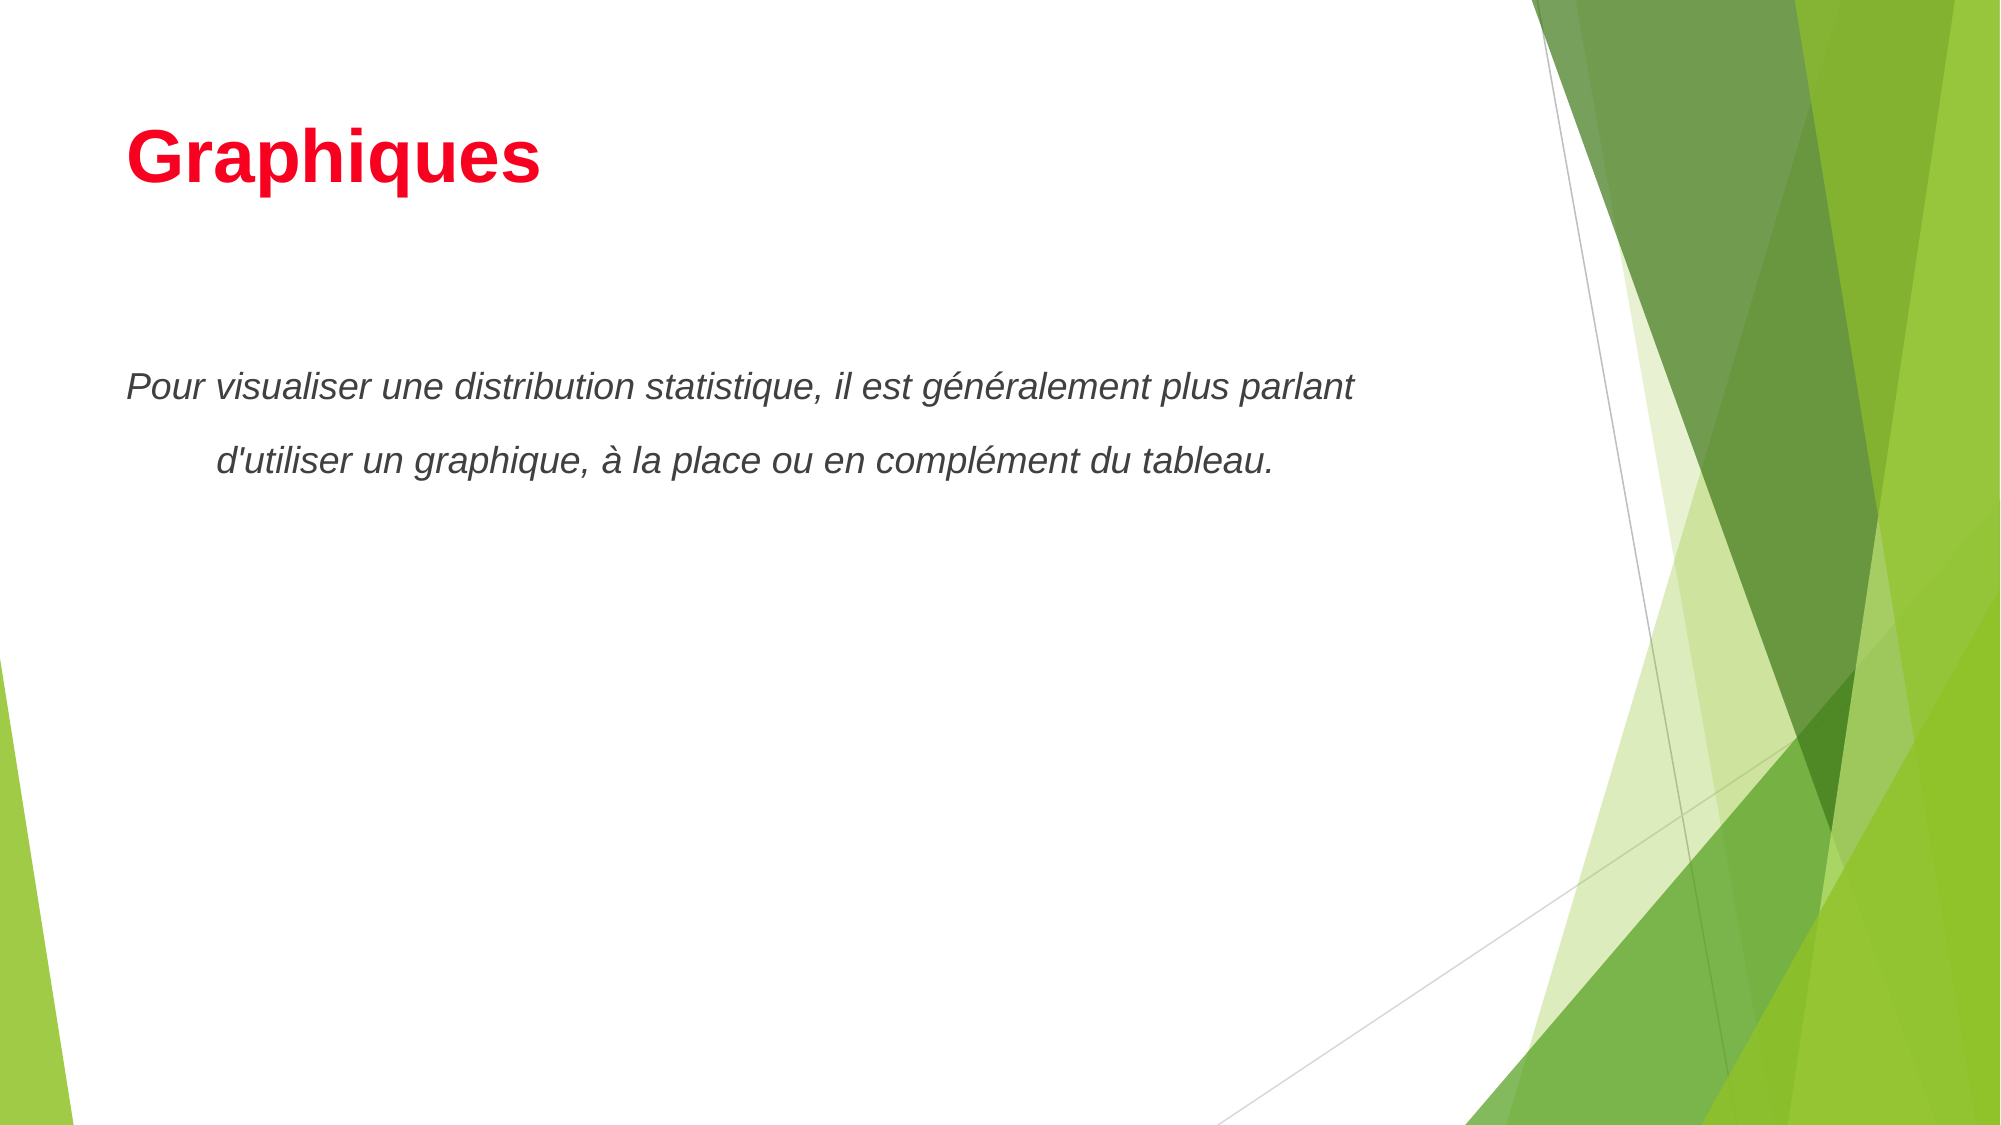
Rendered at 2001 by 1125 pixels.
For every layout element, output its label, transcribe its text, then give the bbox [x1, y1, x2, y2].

title Graphiques [111, 99, 1522, 235]
list Pour visualiser une distribution statistique, il est généralement plus parlant d'utiliser un graphique, à la place ou en complément du tableau. [111, 354, 1441, 804]
